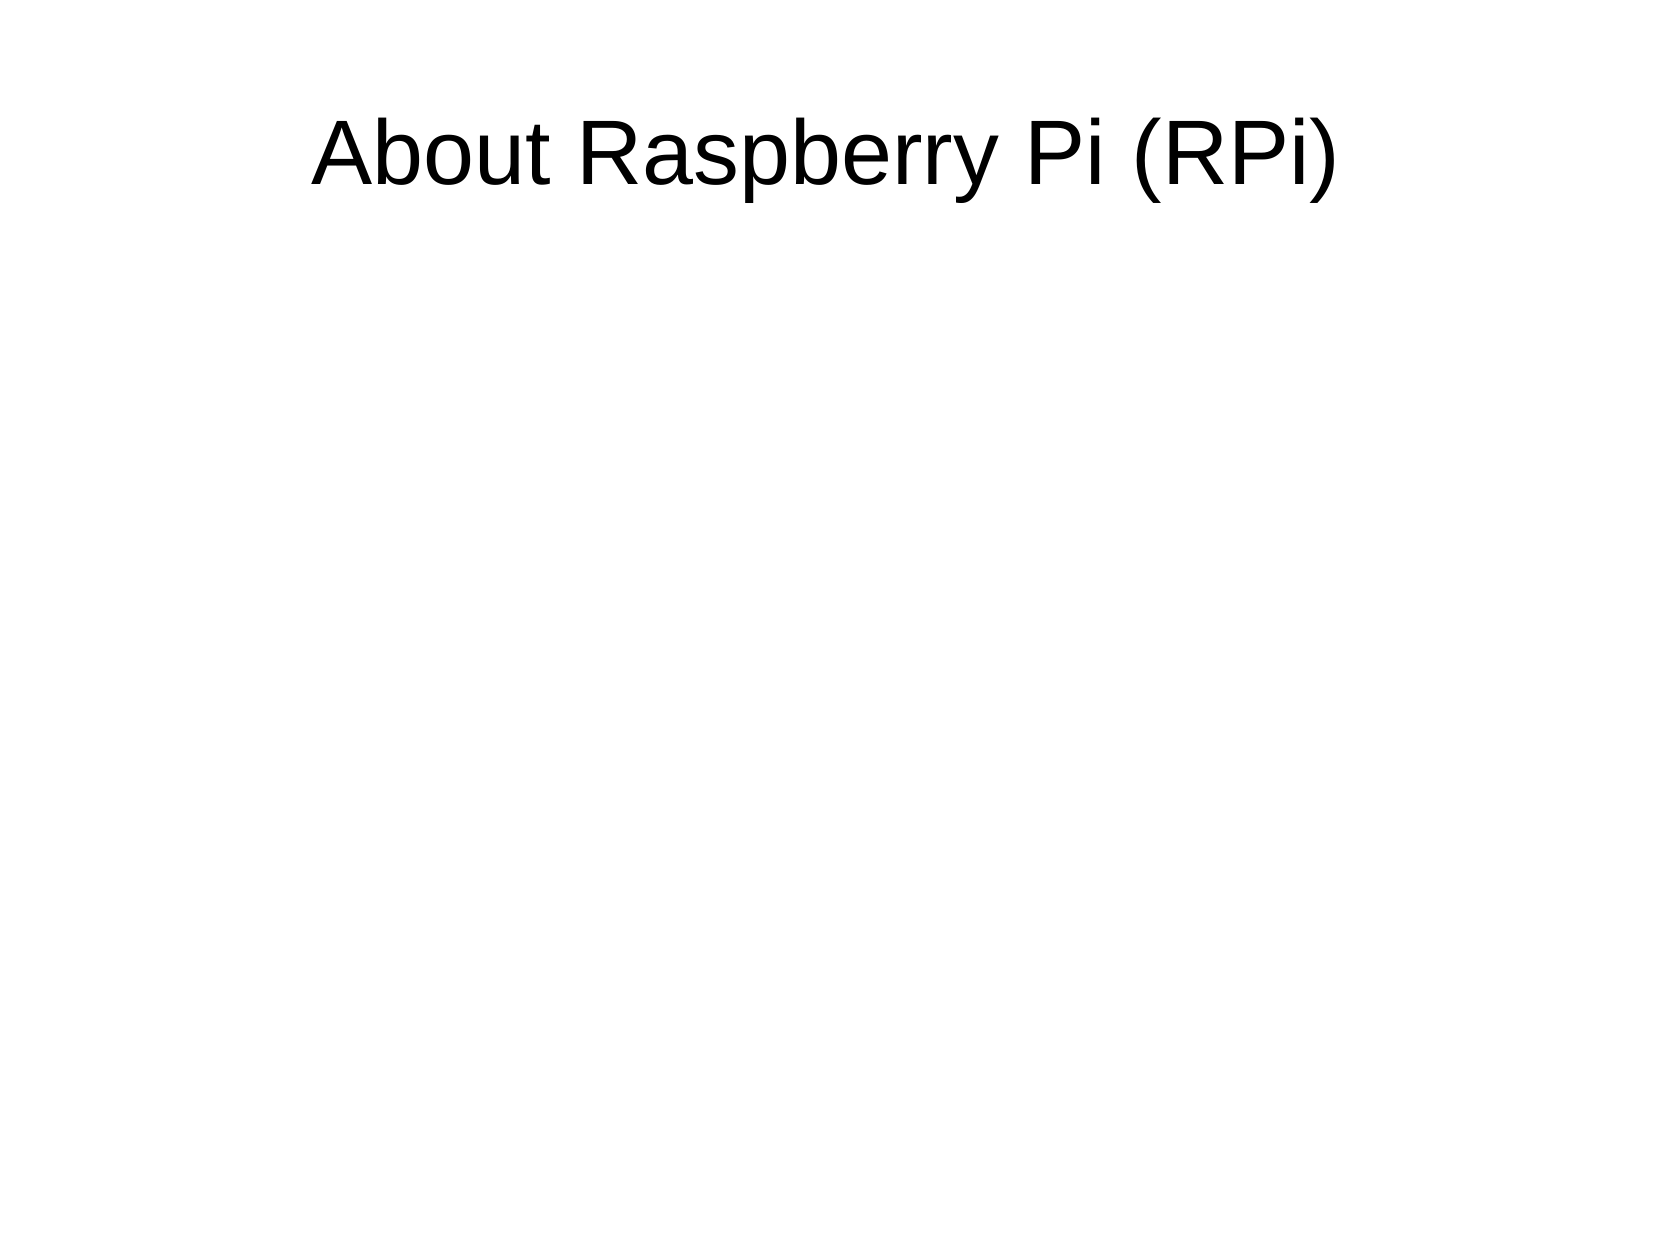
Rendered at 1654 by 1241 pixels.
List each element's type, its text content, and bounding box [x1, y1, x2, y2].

title About Raspberry Pi (RPi) [82, 49, 1571, 257]
